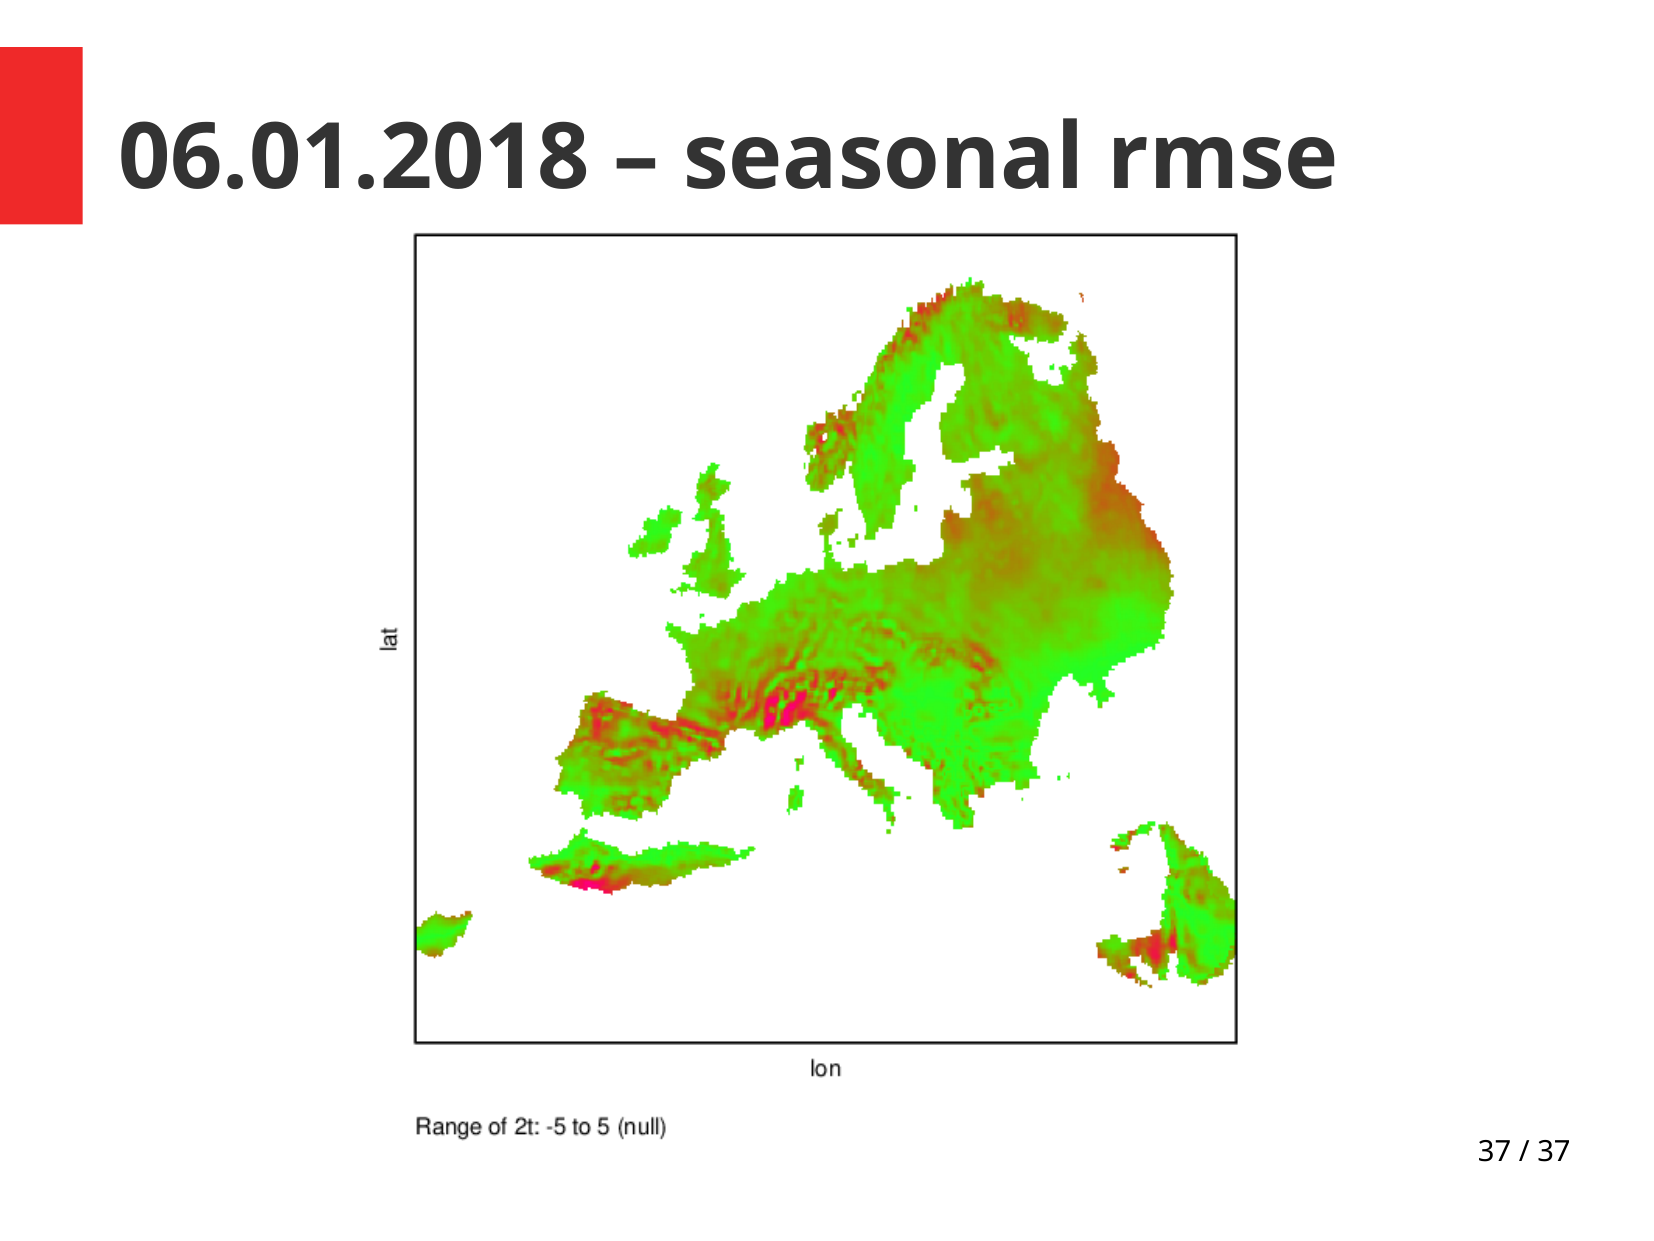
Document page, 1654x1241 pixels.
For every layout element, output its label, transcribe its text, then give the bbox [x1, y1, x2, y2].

title 06.01.2018 – seasonal rmse [118, 49, 1571, 257]
picture [375, 224, 1255, 1144]
